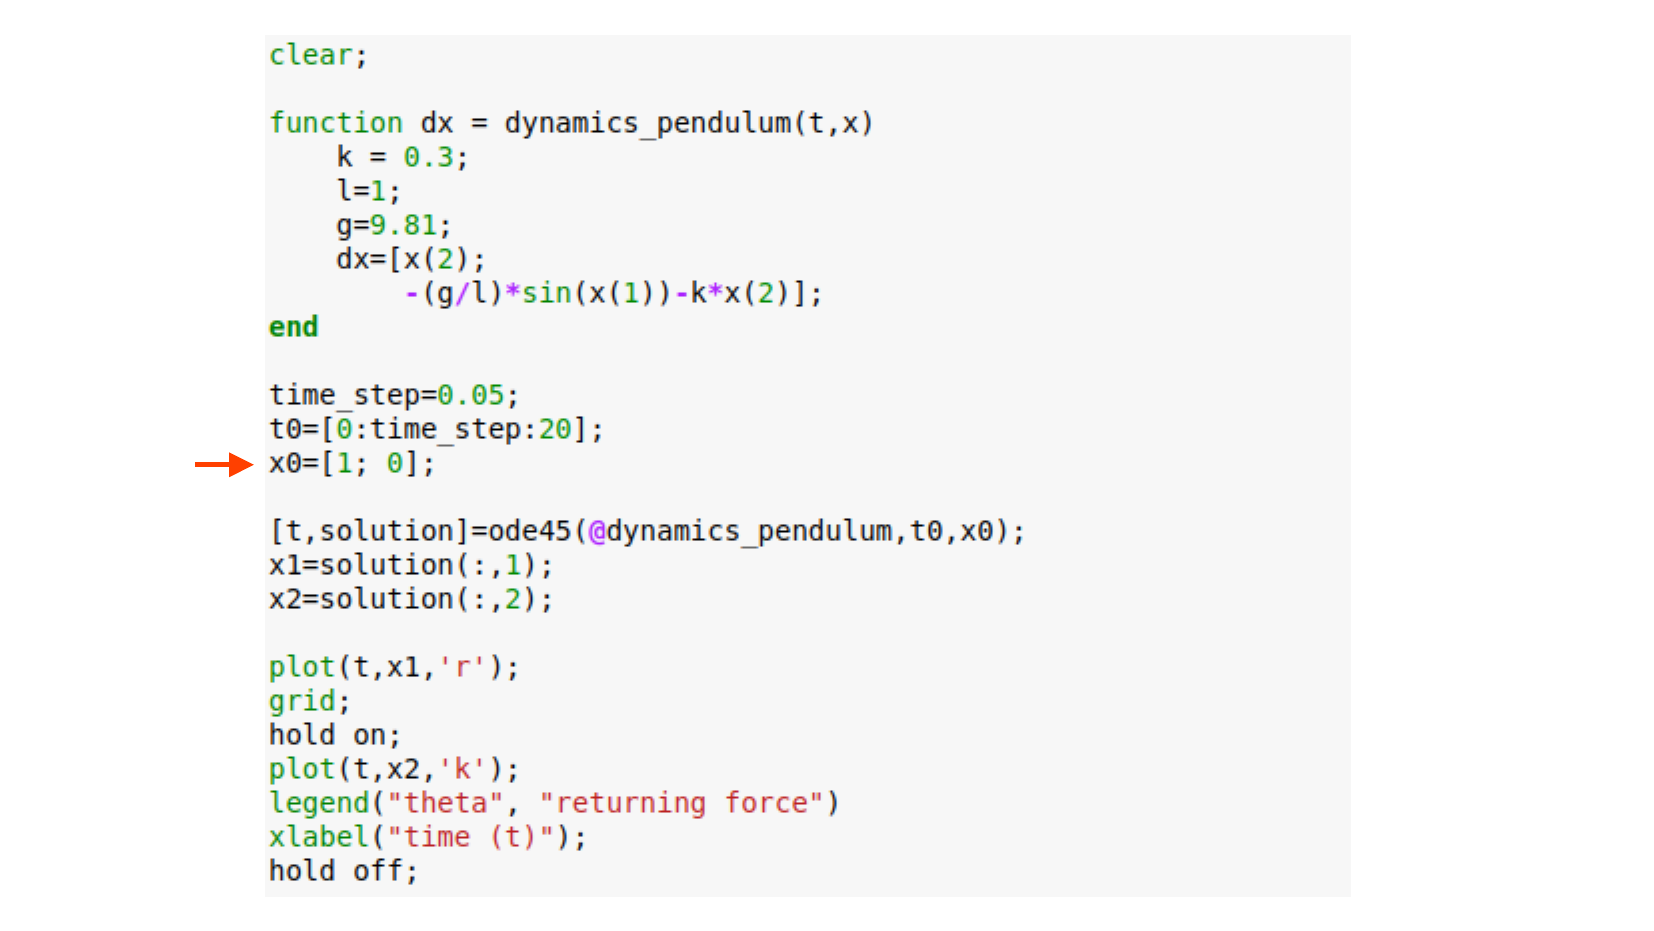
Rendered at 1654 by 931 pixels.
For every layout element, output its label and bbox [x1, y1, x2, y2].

picture [265, 35, 1351, 897]
